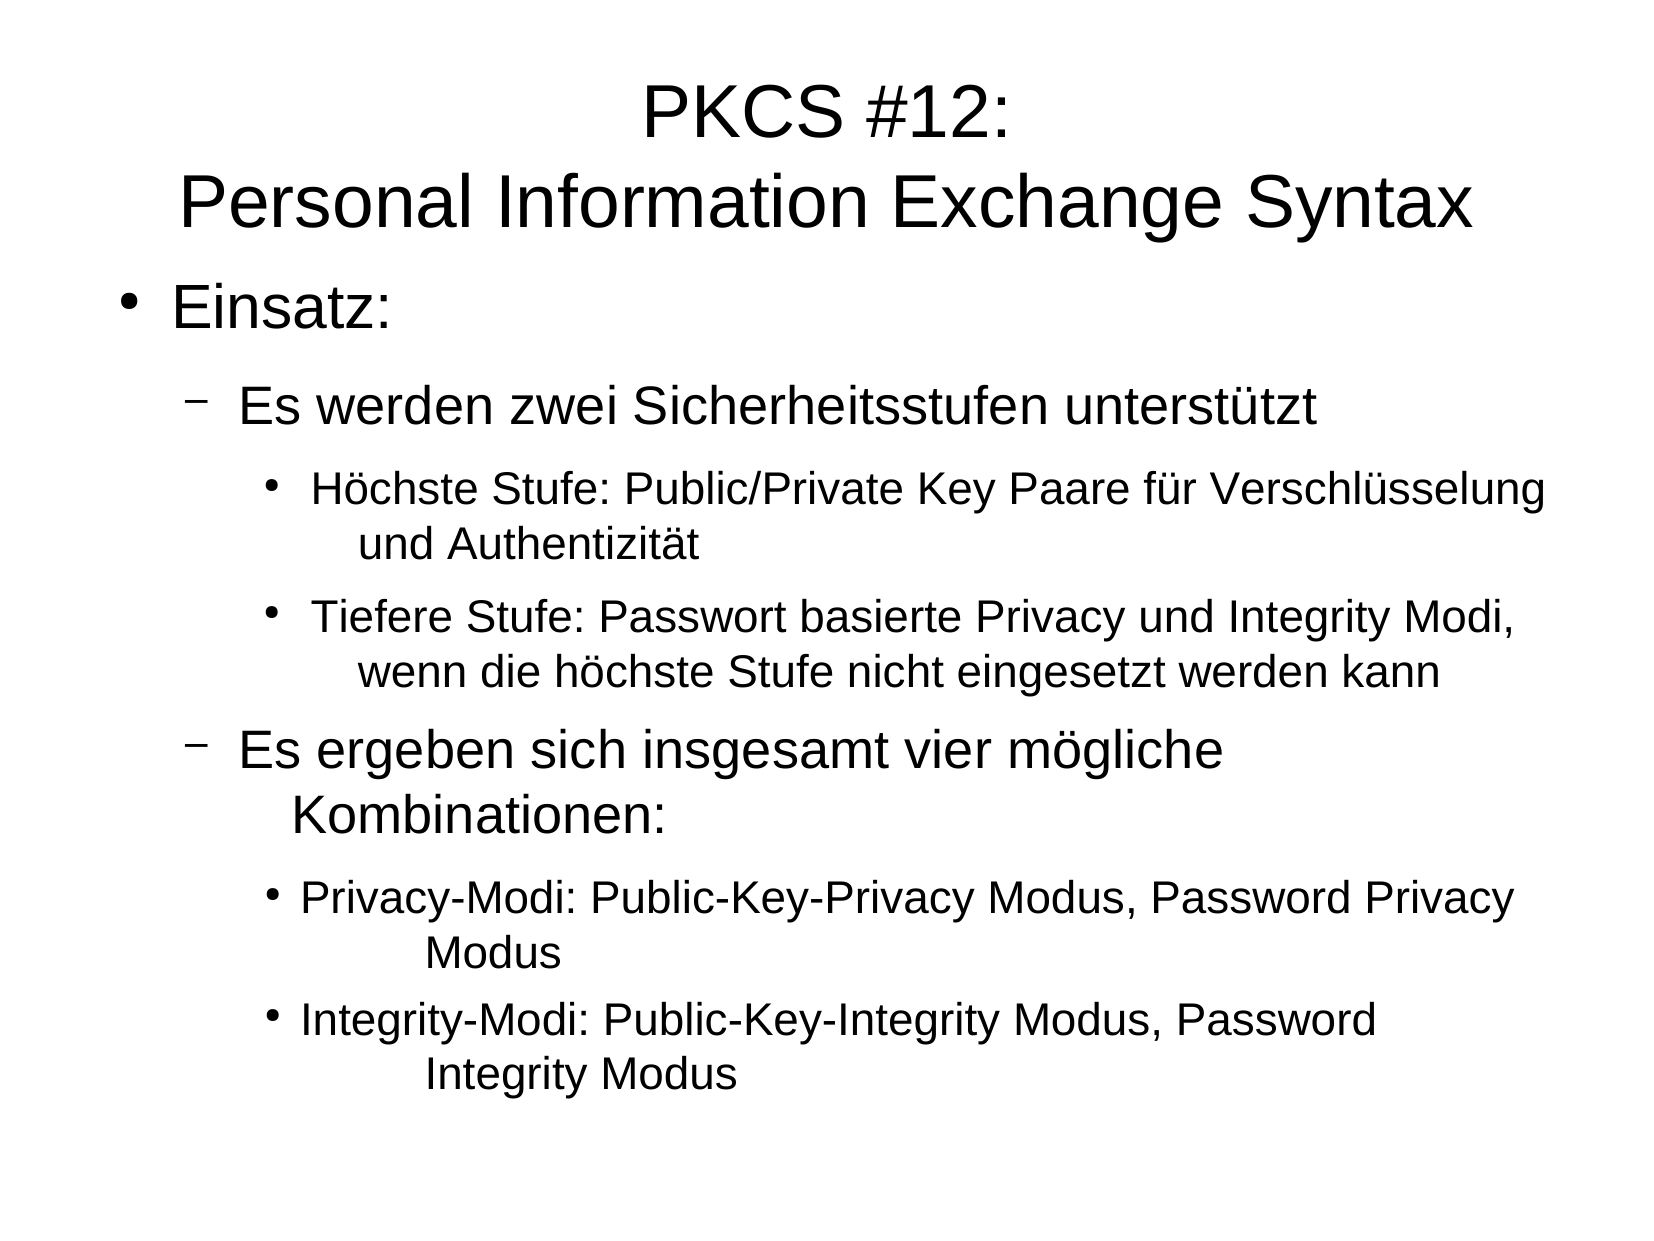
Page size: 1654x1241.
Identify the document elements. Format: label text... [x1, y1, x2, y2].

text_box PKCS #12: Personal Information Exchange Syntax [82, 62, 1571, 243]
text_box Einsatz: Es werden zwei Sicherheitsstufen unterstützt Höchste Stufe: Public/Private Key Paare für Verschlüsselung und Authentizität Tiefere Stufe: Passwort basierte Privacy und Integrity Modi, wenn die höchste Stufe nicht eingesetzt werden kann Es ergeben sich insgesamt vier mögliche Kombinationen: Privacy-Modi: Public-Key-Privacy Modus, Password Privacy Modus Integrity-Modi: Public-Key-Integrity Modus, Password Integrity Modus [82, 265, 1549, 1137]
